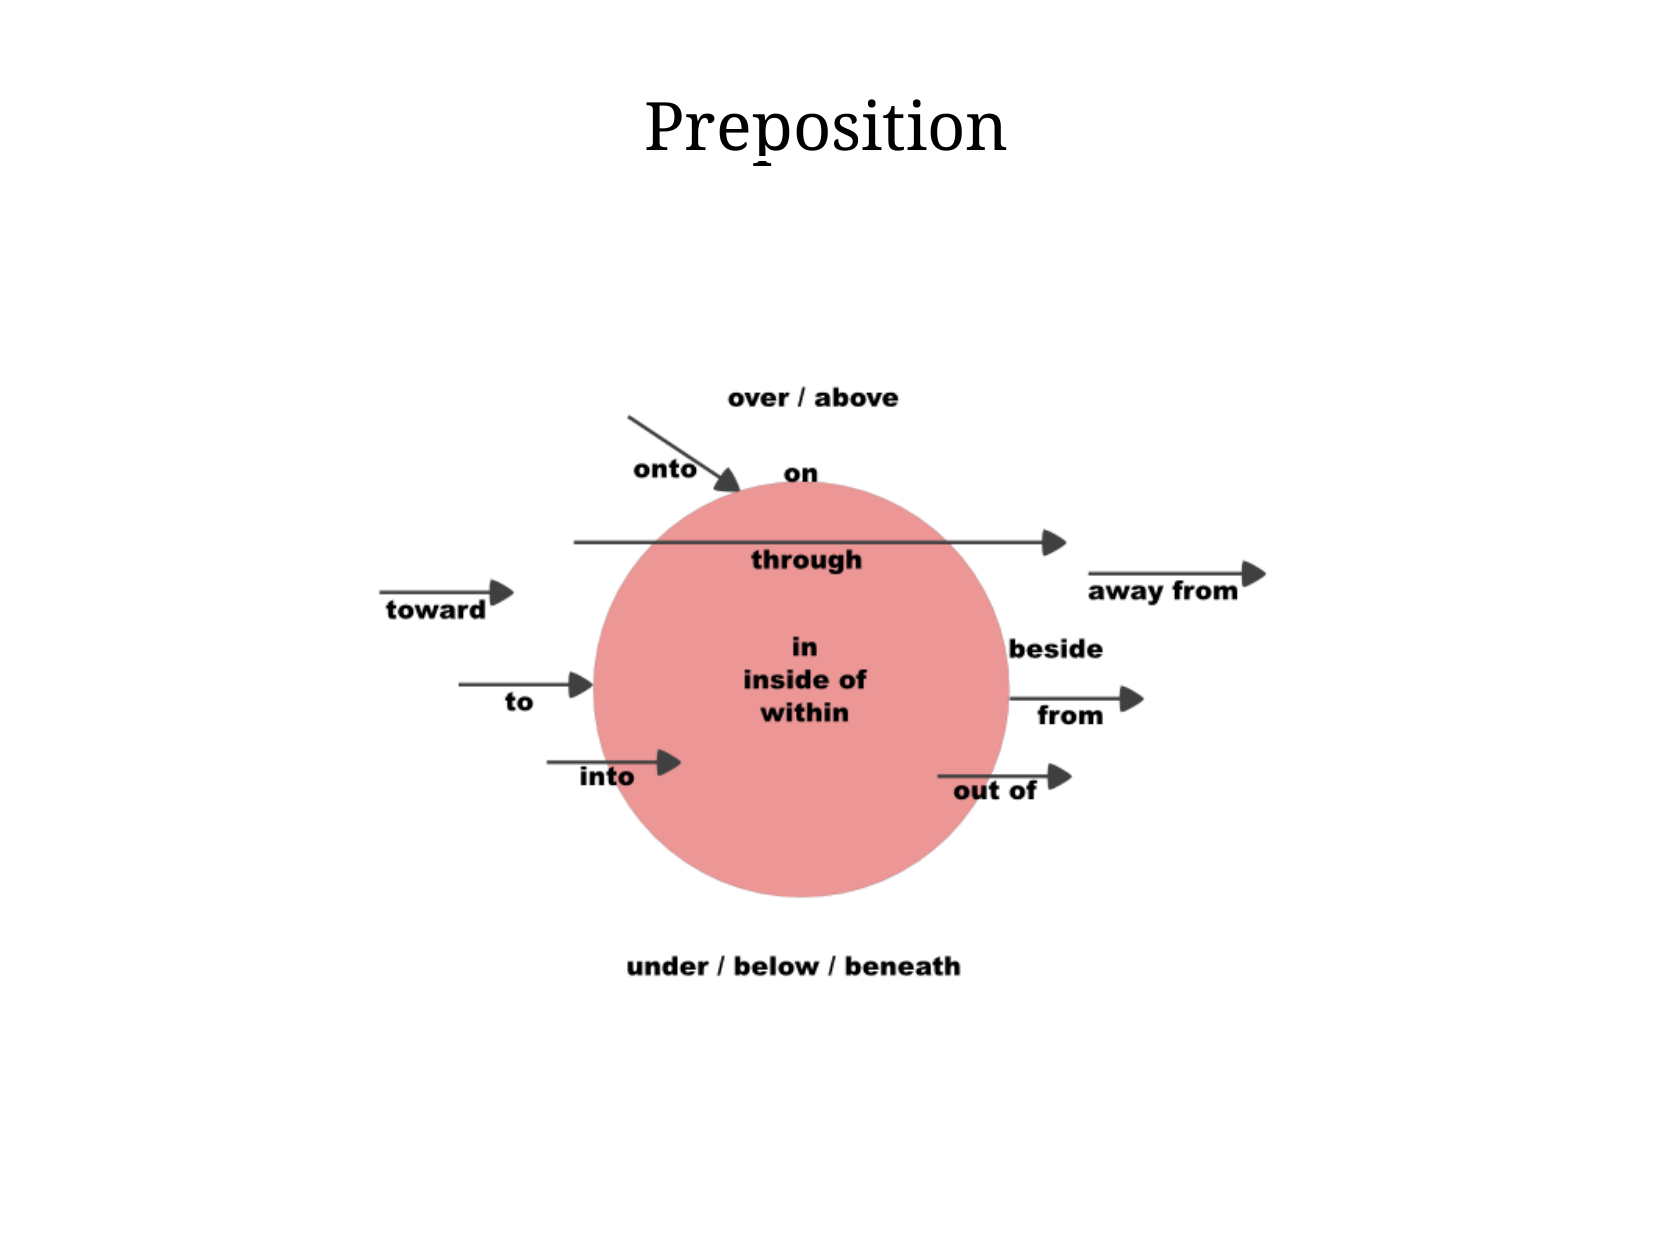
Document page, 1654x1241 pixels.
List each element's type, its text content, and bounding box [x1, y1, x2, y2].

picture [337, 357, 1275, 1020]
text_box Preposition [82, 90, 1571, 1065]
